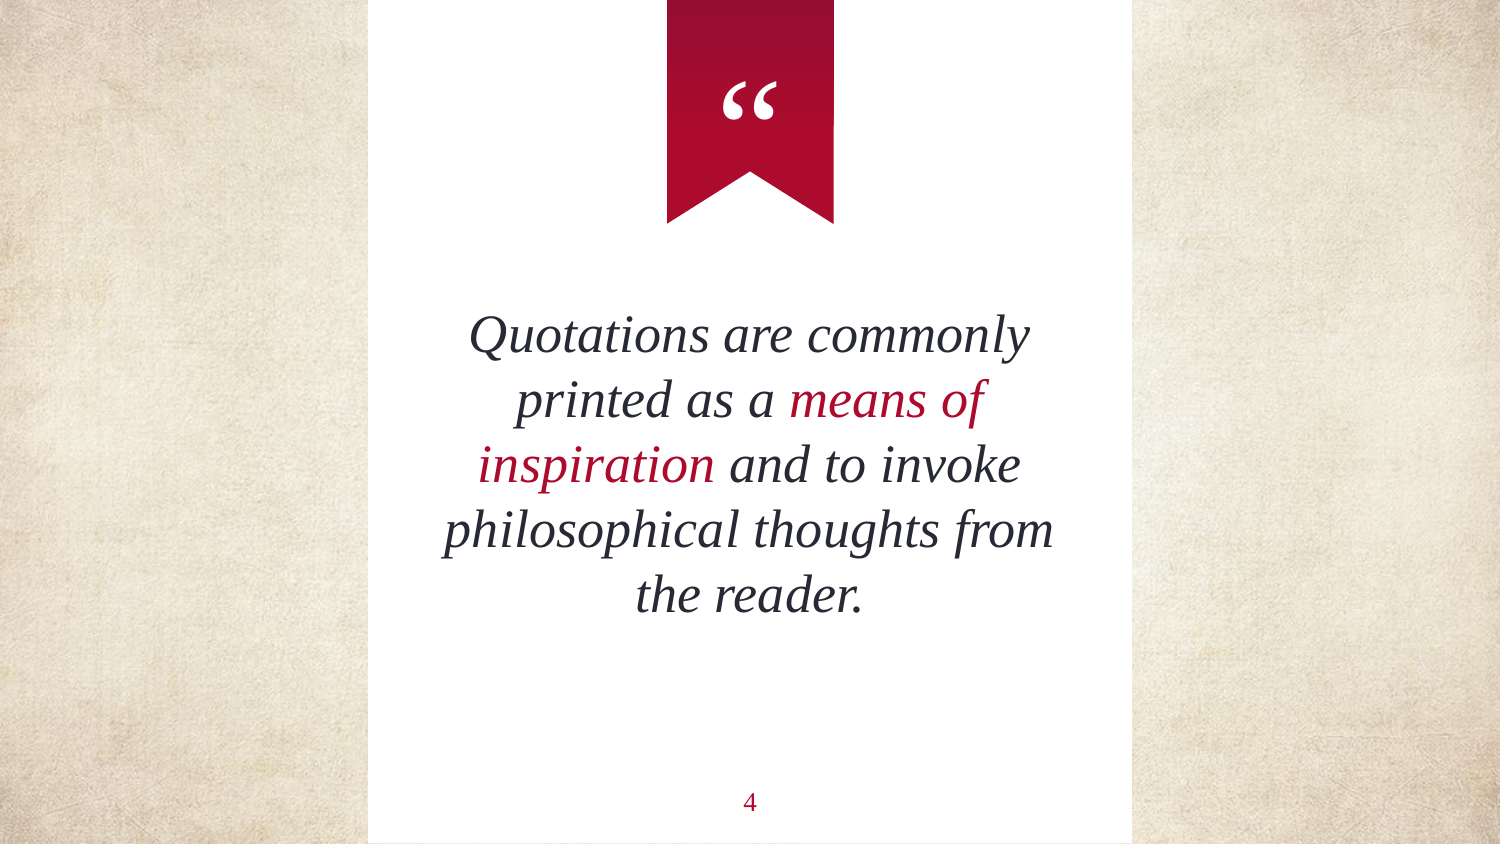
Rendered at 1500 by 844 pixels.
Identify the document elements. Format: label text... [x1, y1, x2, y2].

list Quotations are commonly printed as a means of inspiration and to invoke philosophical thoughts from the reader. [432, 129, 1068, 792]
slide_number <number> [666, 767, 834, 833]
picture [0, 0, 368, 844]
picture [1132, 0, 1500, 844]
